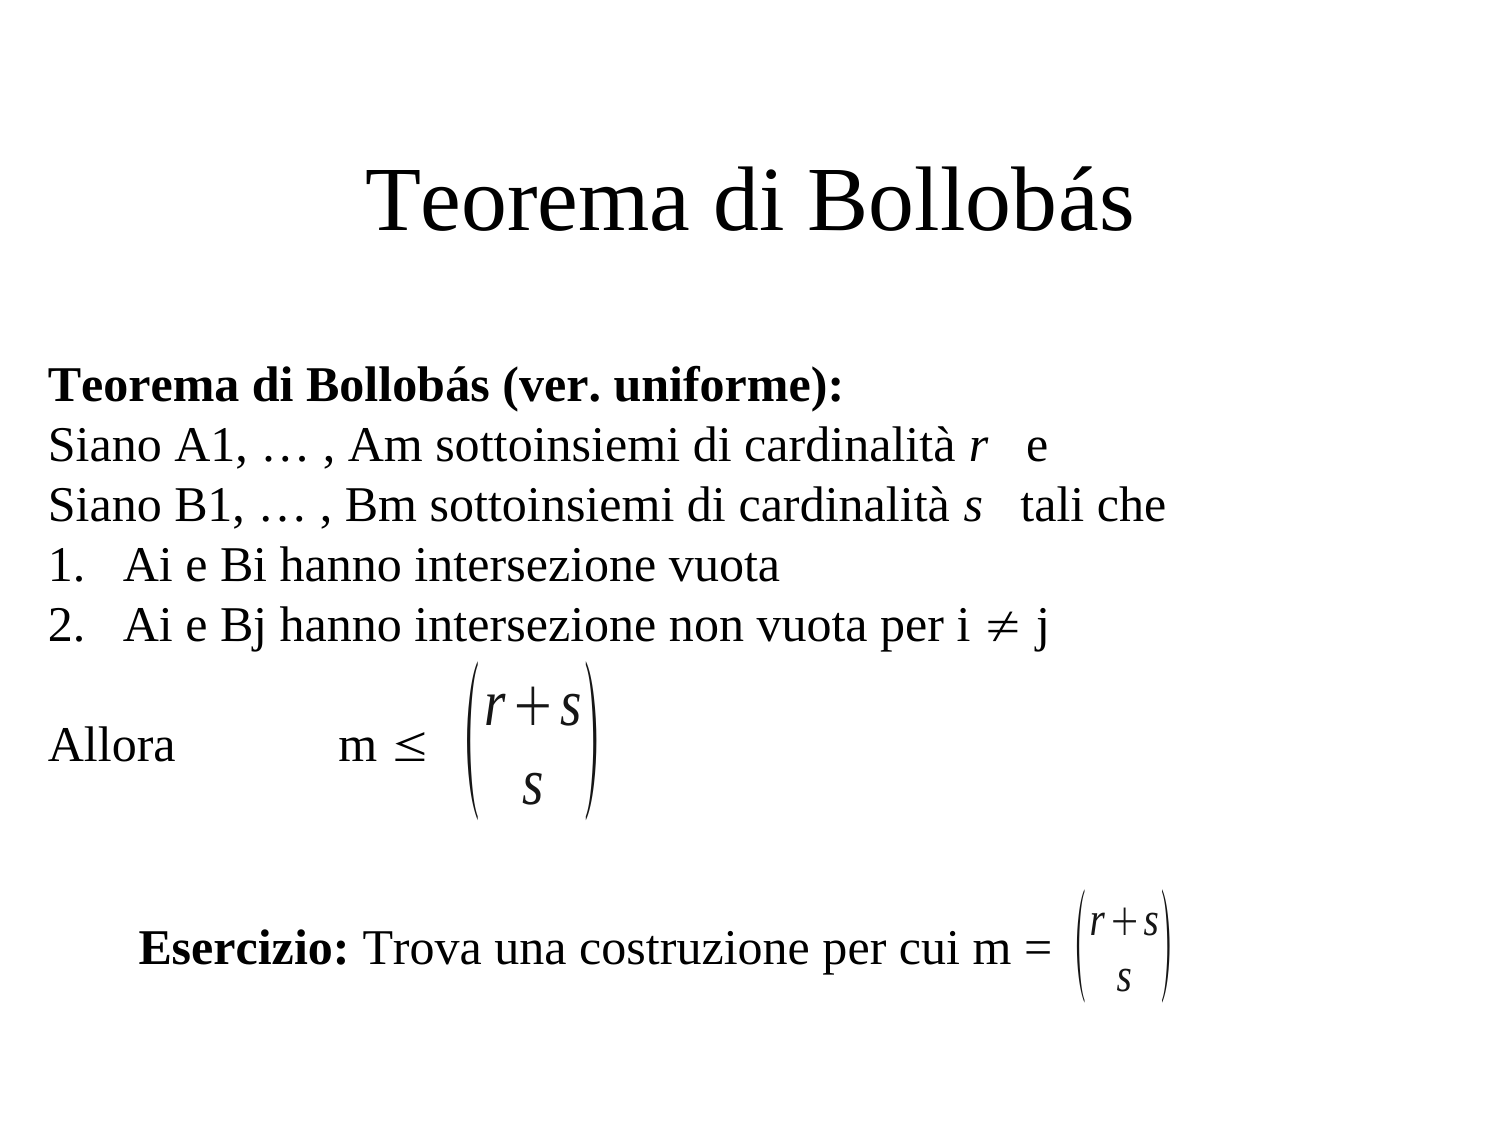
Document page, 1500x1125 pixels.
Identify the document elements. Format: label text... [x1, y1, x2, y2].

text_box Teorema di Bollobás (ver. uniforme): Siano A1, … , Am sottoinsiemi di cardinalità r e Siano B1, … , Bm sottoinsiemi di cardinalità s tali che Ai e Bi hanno intersezione vuota Ai e Bj hanno intersezione non vuota per i  j Allora m  [33, 344, 1332, 780]
text_box Esercizio: Trova una costruzione per cui m = [123, 906, 1065, 983]
chart [450, 658, 616, 826]
chart [1065, 887, 1183, 1007]
title Teorema di Bollobás [112, 99, 1388, 288]
